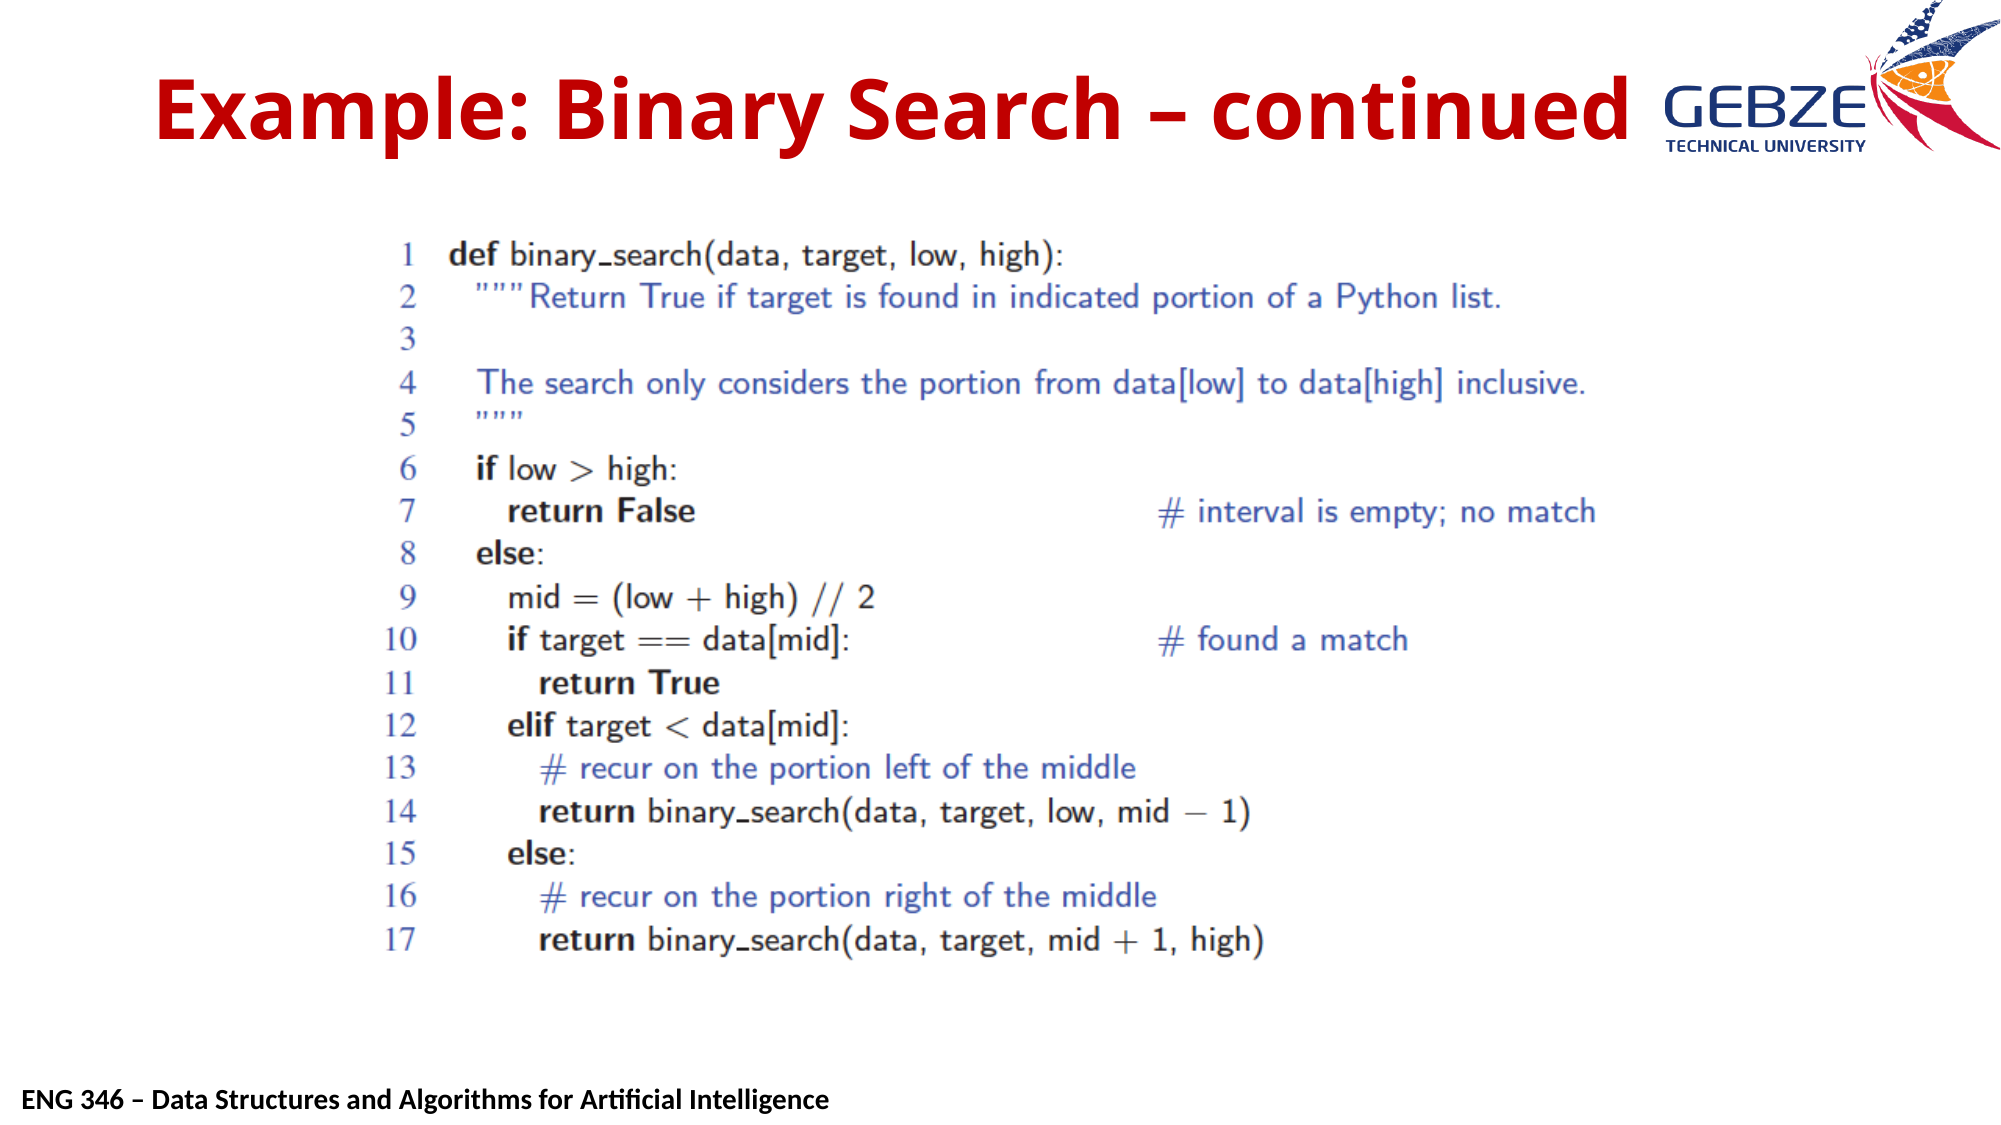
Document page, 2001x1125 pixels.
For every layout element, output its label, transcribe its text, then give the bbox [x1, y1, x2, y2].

picture [371, 219, 1628, 976]
title Example: Binary Search – continued [137, 59, 1863, 166]
picture [1665, 0, 2001, 152]
